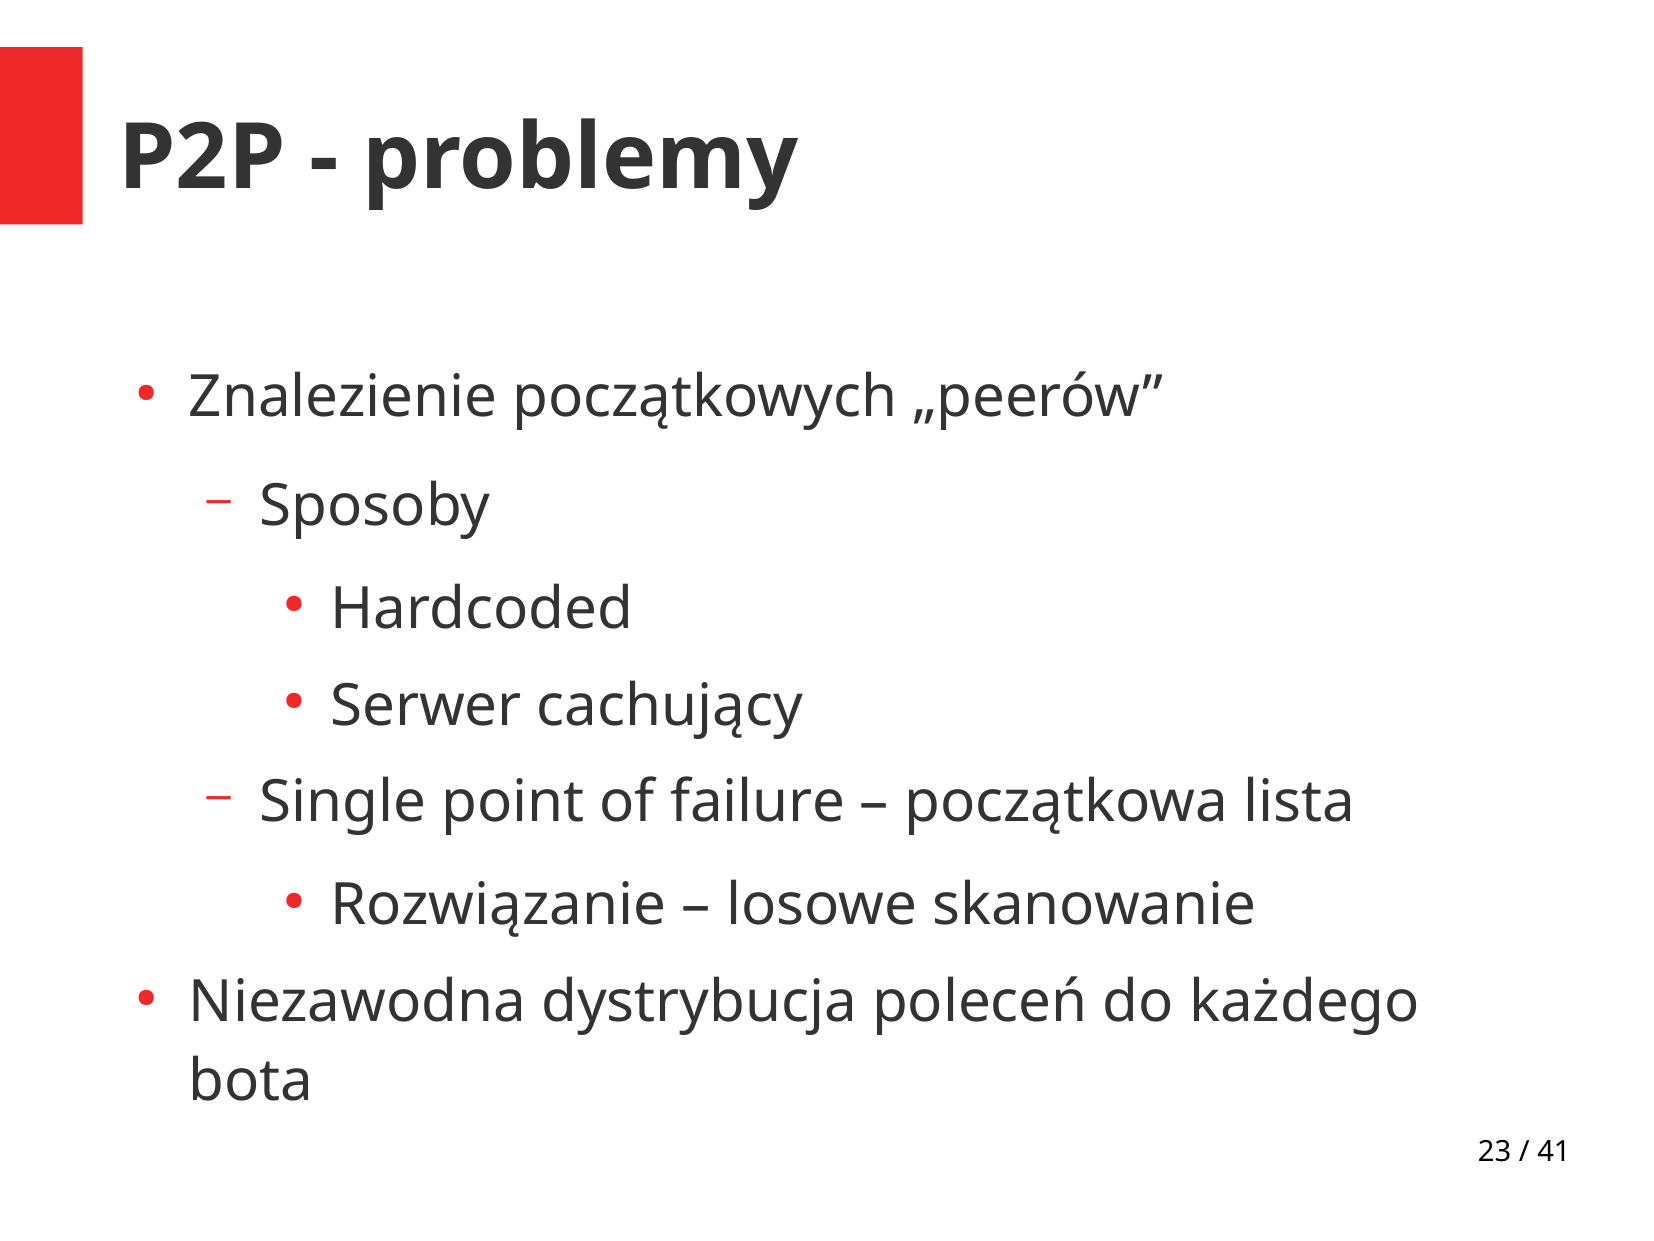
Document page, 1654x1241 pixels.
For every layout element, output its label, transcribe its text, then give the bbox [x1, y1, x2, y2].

title P2P - problemy [118, 49, 1571, 257]
list Znalezienie początkowych „peerów” Sposoby Hardcoded Serwer cachujący Single point of failure – początkowa lista Rozwiązanie – losowe skanowanie Niezawodna dystrybucja poleceń do każdego bota [118, 354, 1536, 1074]
